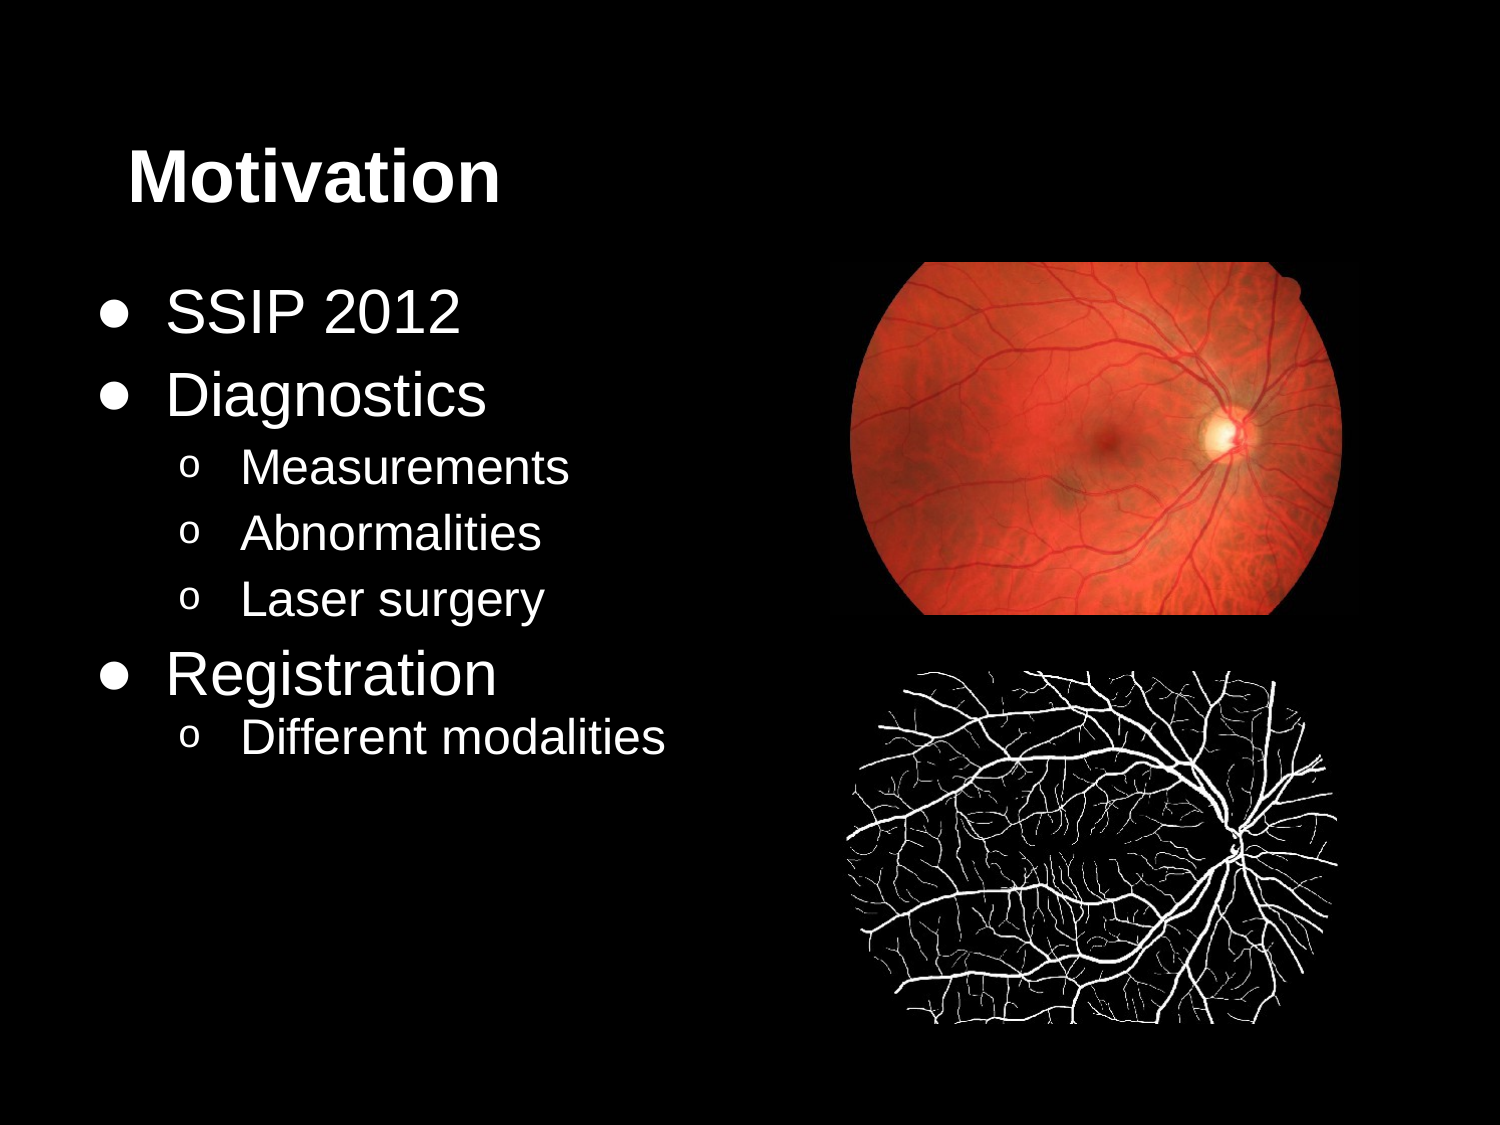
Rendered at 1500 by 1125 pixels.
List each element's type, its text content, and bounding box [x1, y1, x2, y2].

title Motivation [75, 14, 1425, 233]
list SSIP 2012 Diagnostics Measurements Abnormalities Laser surgery Registration Different modalities [75, 262, 1425, 946]
picture [830, 262, 1359, 615]
picture [826, 671, 1355, 1024]
